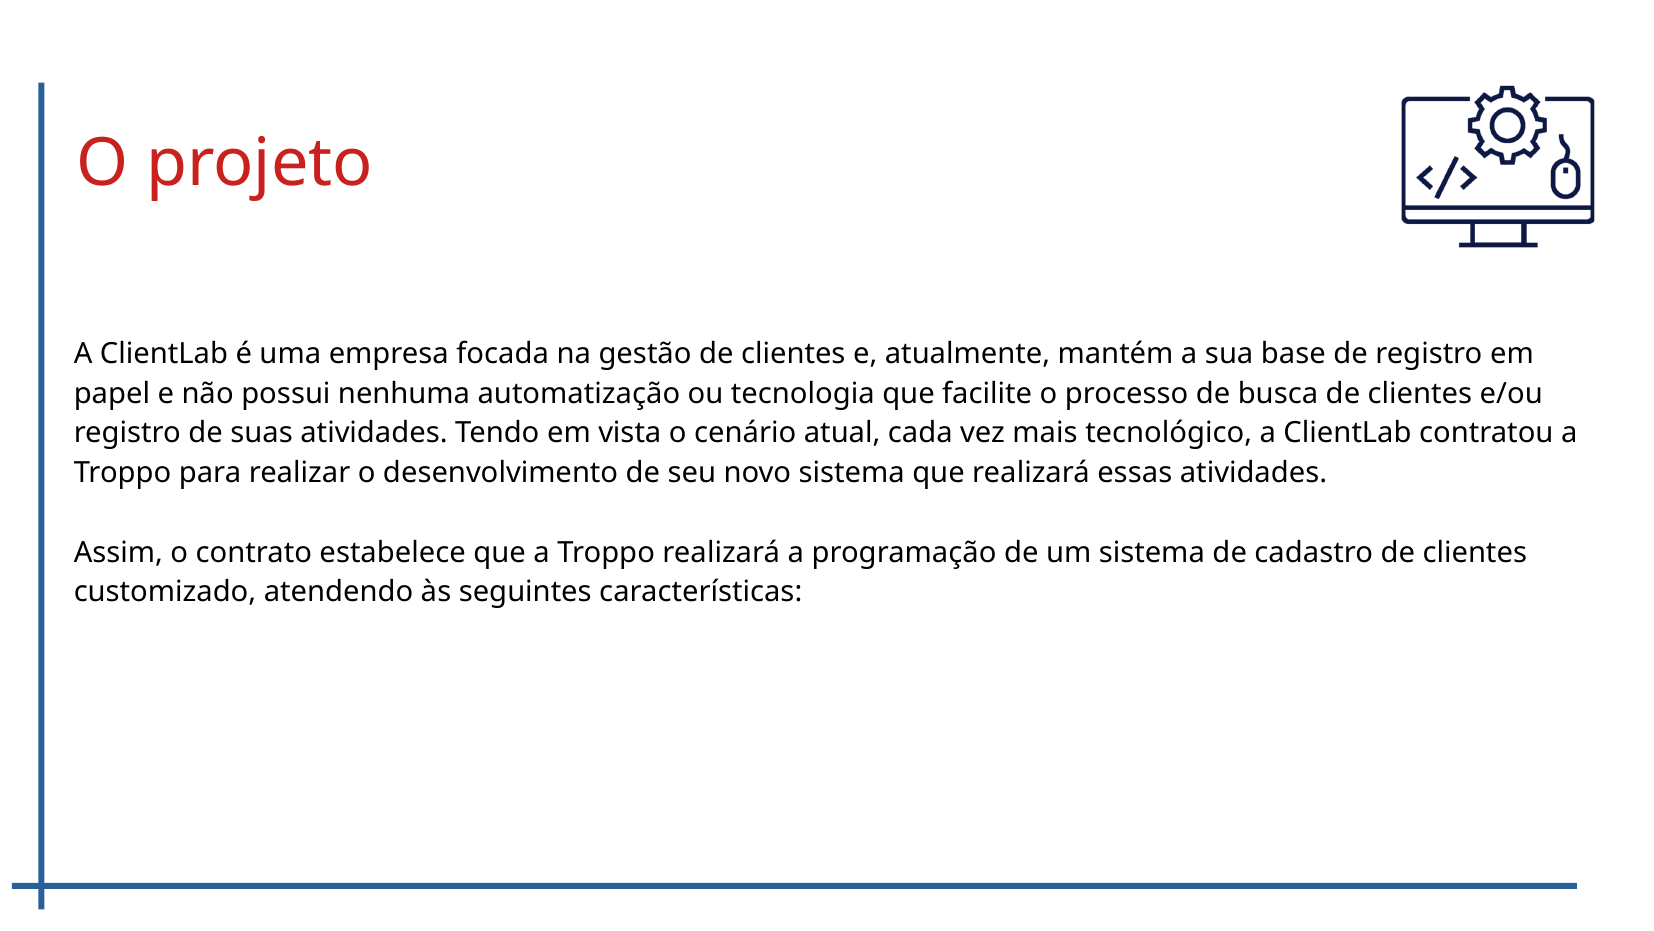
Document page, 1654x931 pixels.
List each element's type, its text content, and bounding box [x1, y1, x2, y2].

title O projeto [76, 80, 384, 236]
picture [1401, 72, 1595, 266]
text_box A ClientLab é uma empresa focada na gestão de clientes e, atualmente, mantém a sua base de registro em papel e não possui nenhuma automatização ou tecnologia que facilite o processo de busca de clientes e/ou registro de suas atividades. Tendo em vista o cenário atual, cada vez mais tecnológico, a ClientLab contratou a Troppo para realizar o desenvolvimento de seu novo sistema que realizará essas atividades. Assim, o contrato estabelece que a Troppo realizará a programação de um sistema de cadastro de clientes customizado, atendendo às seguintes características: [59, 324, 1625, 598]
